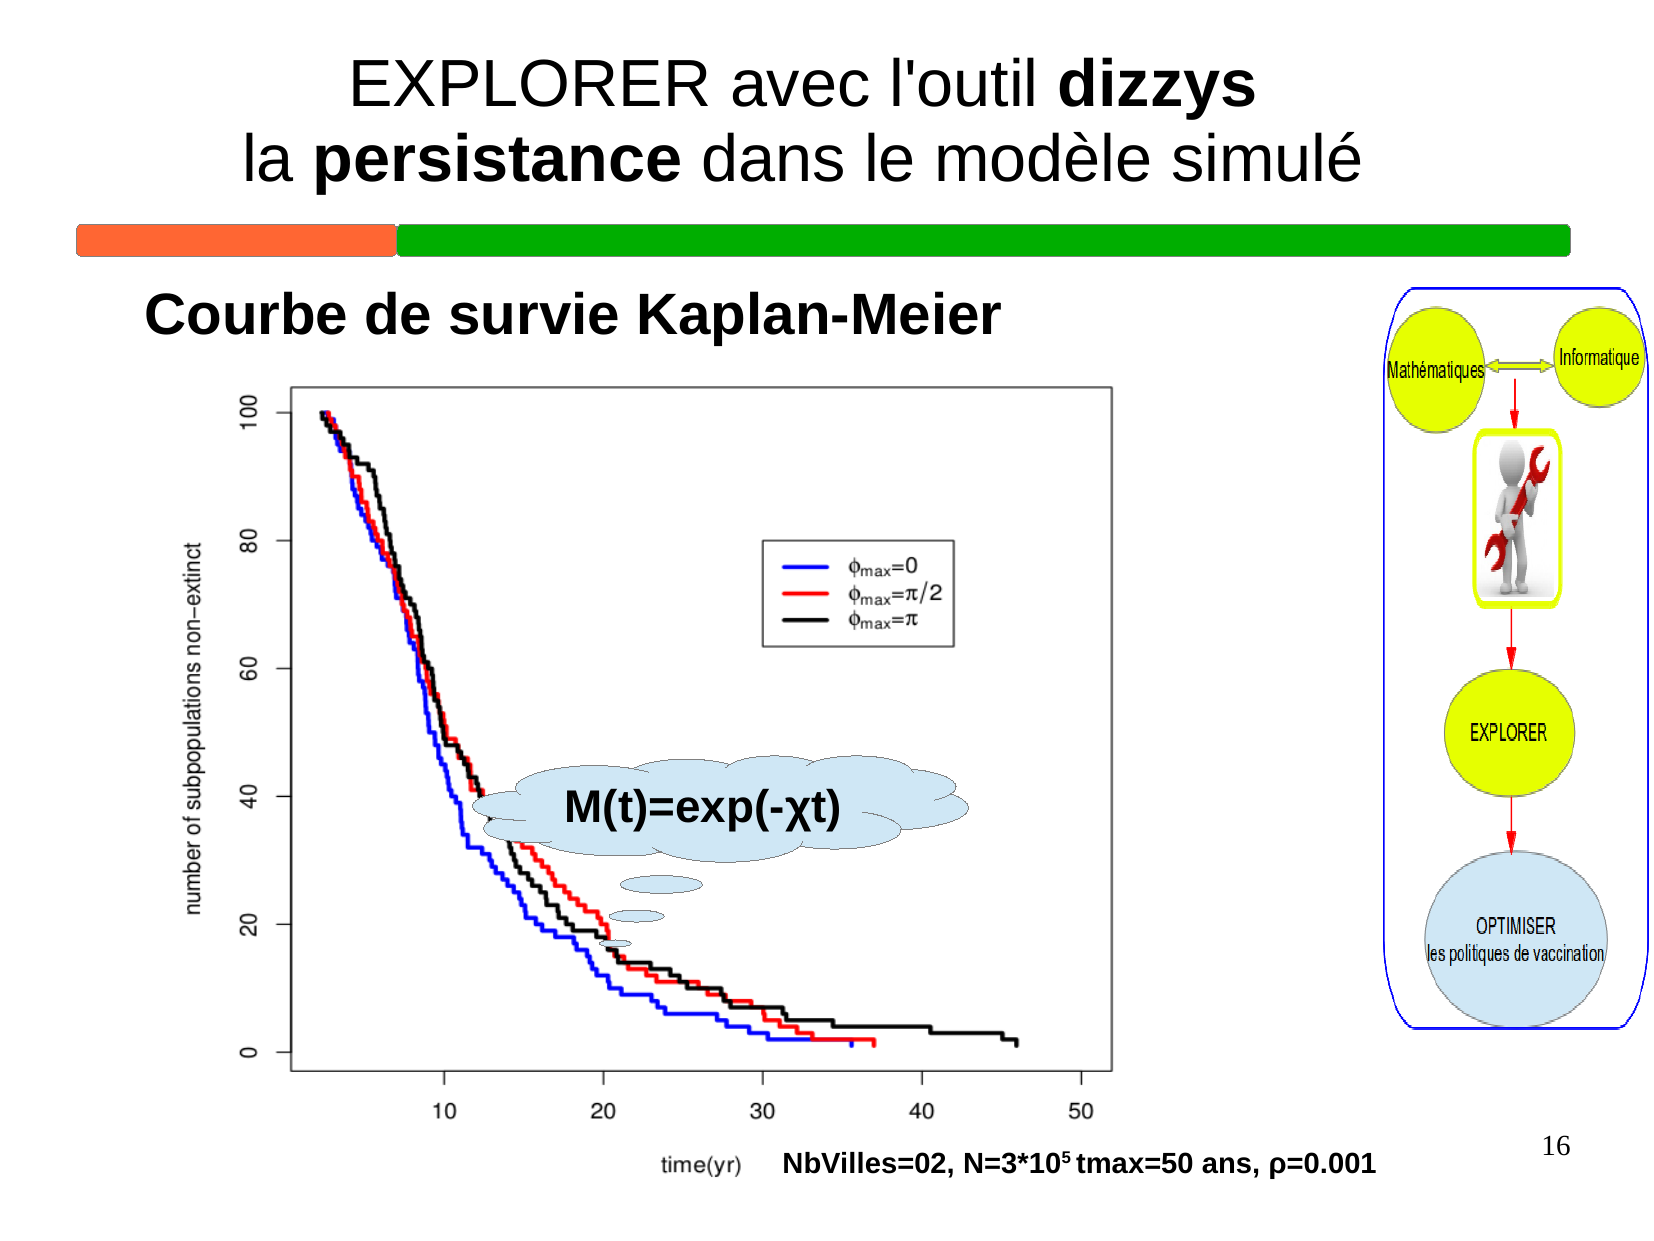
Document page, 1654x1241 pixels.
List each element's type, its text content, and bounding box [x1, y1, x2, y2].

picture [1381, 283, 1654, 1046]
text_box [76, 224, 1571, 257]
text_box Courbe de survie Kaplan-Meier [129, 274, 1099, 355]
text_box M(t)=exp(-χt) [609, 910, 665, 923]
text_box M(t)=exp(-χt) [472, 755, 969, 863]
picture [177, 366, 1144, 1189]
text_box M(t)=exp(-χt) [620, 875, 703, 894]
text_box NbVilles=02, N=3*105 tmax=50 ans, ρ=0.001 [767, 1139, 1393, 1189]
text_box M(t)=exp(-χt) [599, 939, 632, 947]
title EXPLORER avec l'outil dizzys la persistance dans le modèle simulé [59, 17, 1548, 225]
